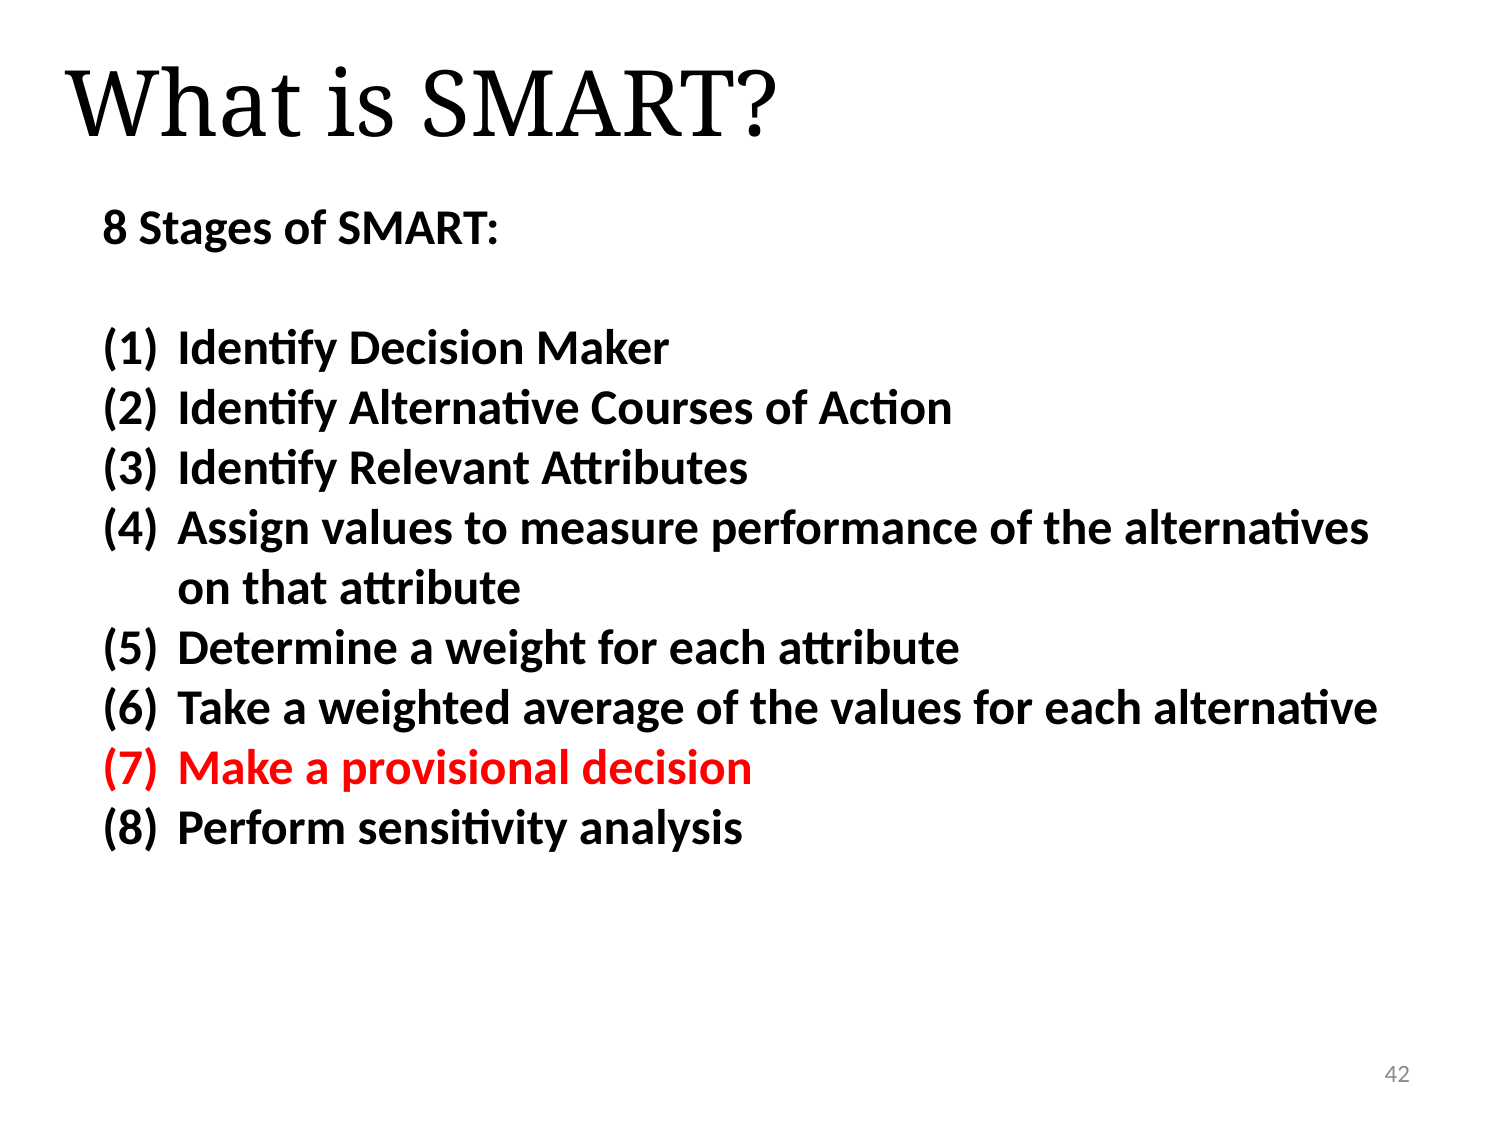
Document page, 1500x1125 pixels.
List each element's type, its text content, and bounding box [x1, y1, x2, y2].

text_box 8 Stages of SMART: Identify Decision Maker Identify Alternative Courses of Action Identify Relevant Attributes Assign values to measure performance of the alternatives on that attribute Determine a weight for each attribute Take a weighted average of the values for each alternative Make a provisional decision Perform sensitivity analysis [87, 187, 1413, 923]
slide_number <number> [1074, 1042, 1425, 1103]
text_box What is SMART? [50, 37, 825, 163]
